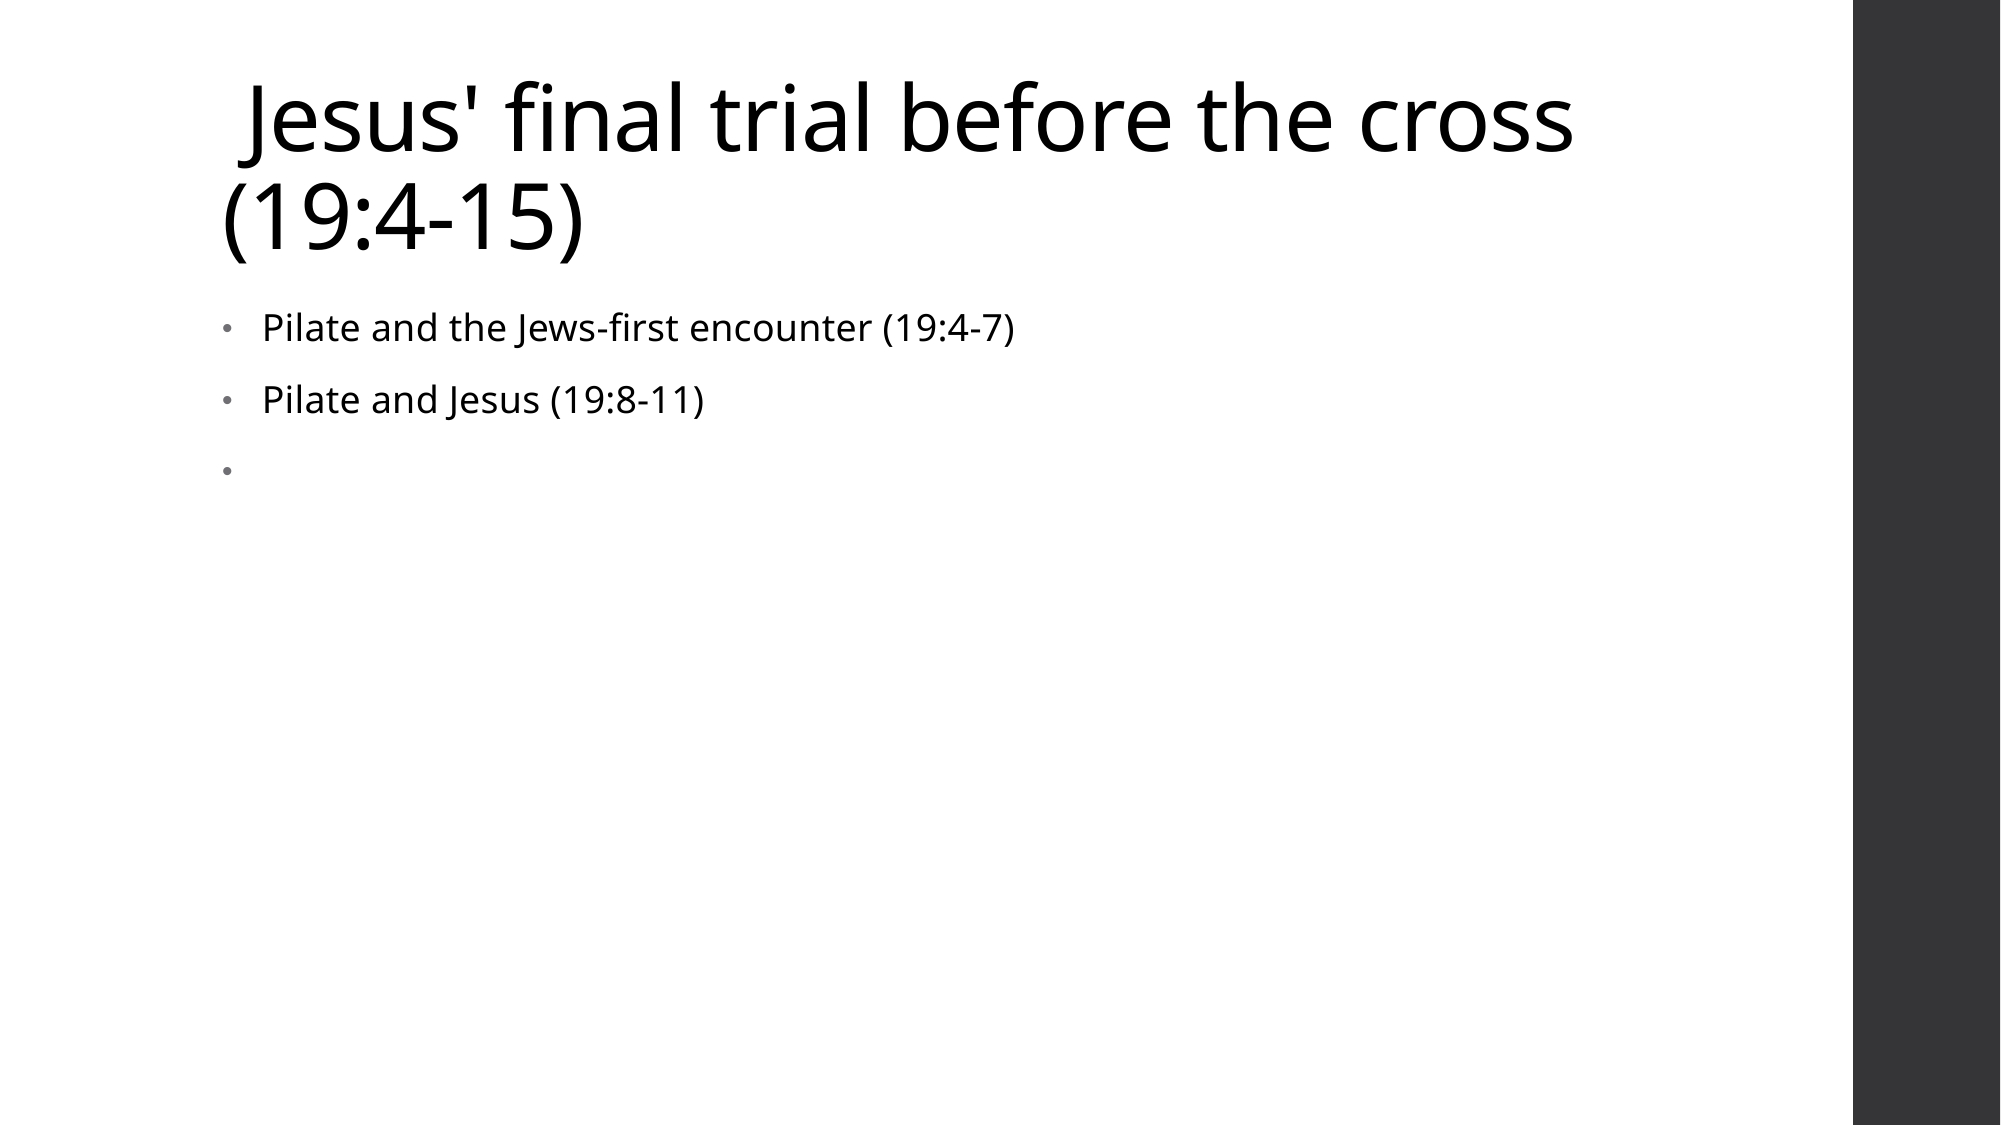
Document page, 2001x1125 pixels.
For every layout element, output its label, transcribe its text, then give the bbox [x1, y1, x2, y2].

title Jesus' final trial before the cross (19:4-15) [206, 60, 1797, 278]
list Pilate and the Jews-first encounter (19:4-7) Pilate and Jesus (19:8-11) [206, 299, 1617, 1014]
